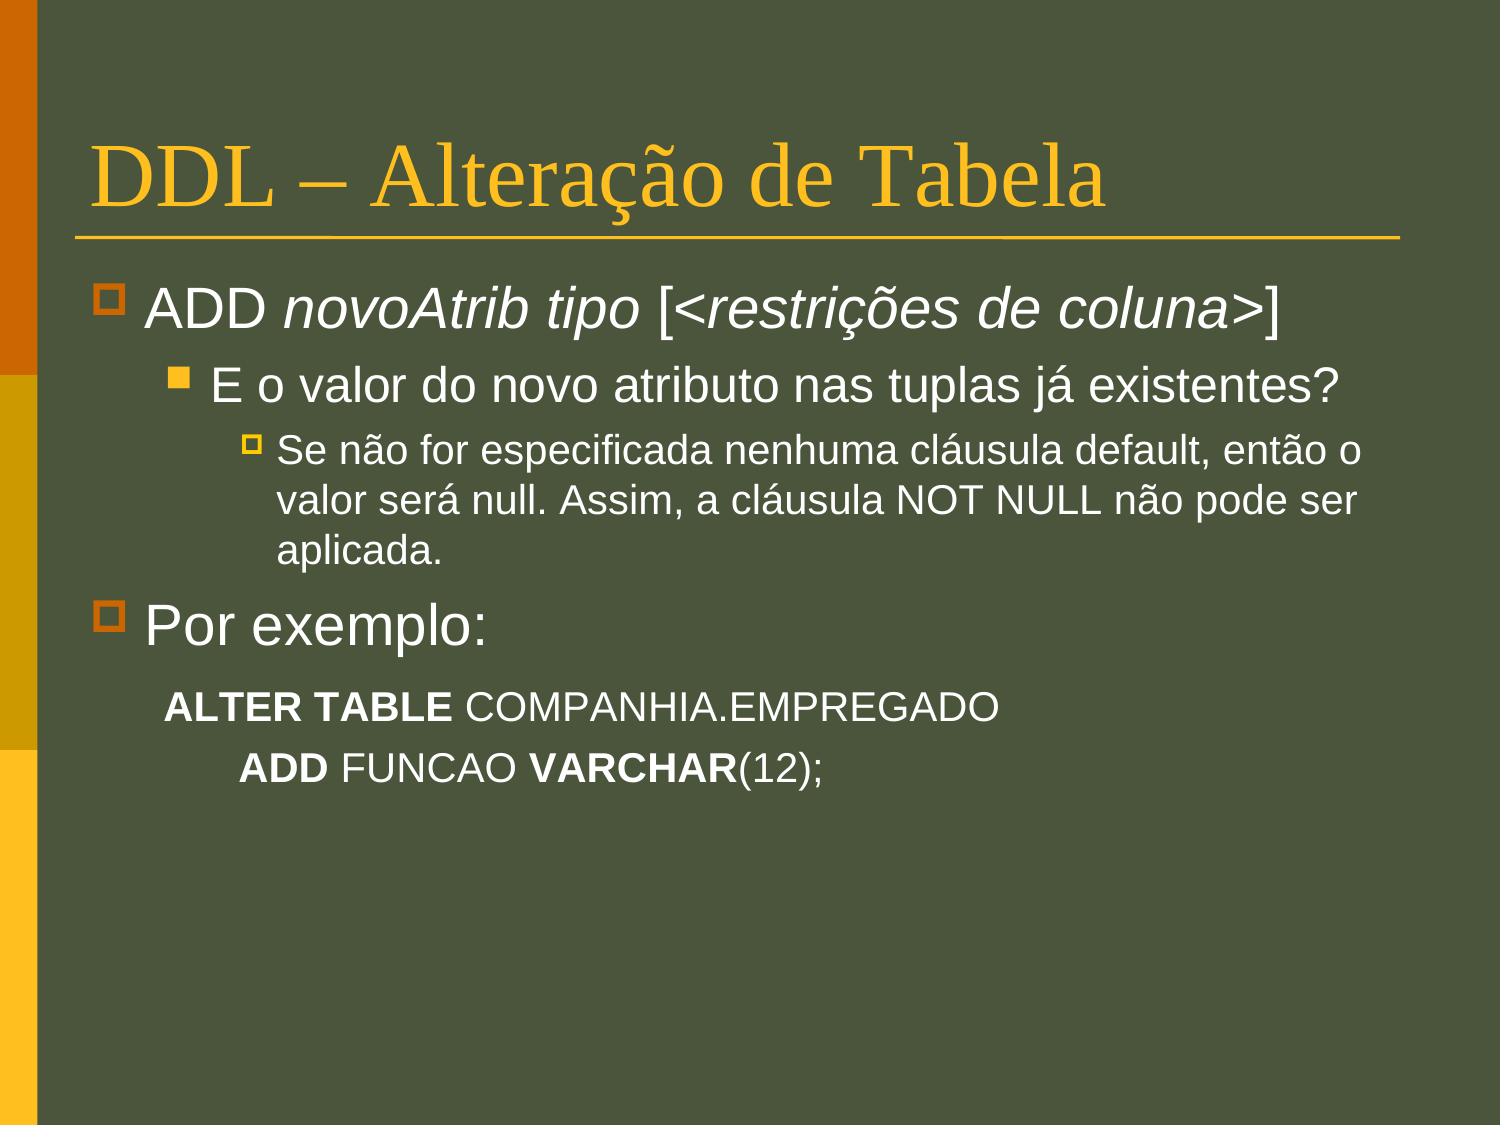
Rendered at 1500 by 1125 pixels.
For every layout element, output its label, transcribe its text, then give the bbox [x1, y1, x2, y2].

list ADD novoAtrib tipo [<restrições de coluna>] E o valor do novo atributo nas tuplas já existentes? Se não for especificada nenhuma cláusula default, então o valor será null. Assim, a cláusula NOT NULL não pode ser aplicada. Por exemplo: ALTER TABLE COMPANHIA.EMPREGADO ADD FUNCAO VARCHAR(12); [75, 262, 1426, 1006]
title DDL – Alteração de Tabela [75, 45, 1426, 233]
